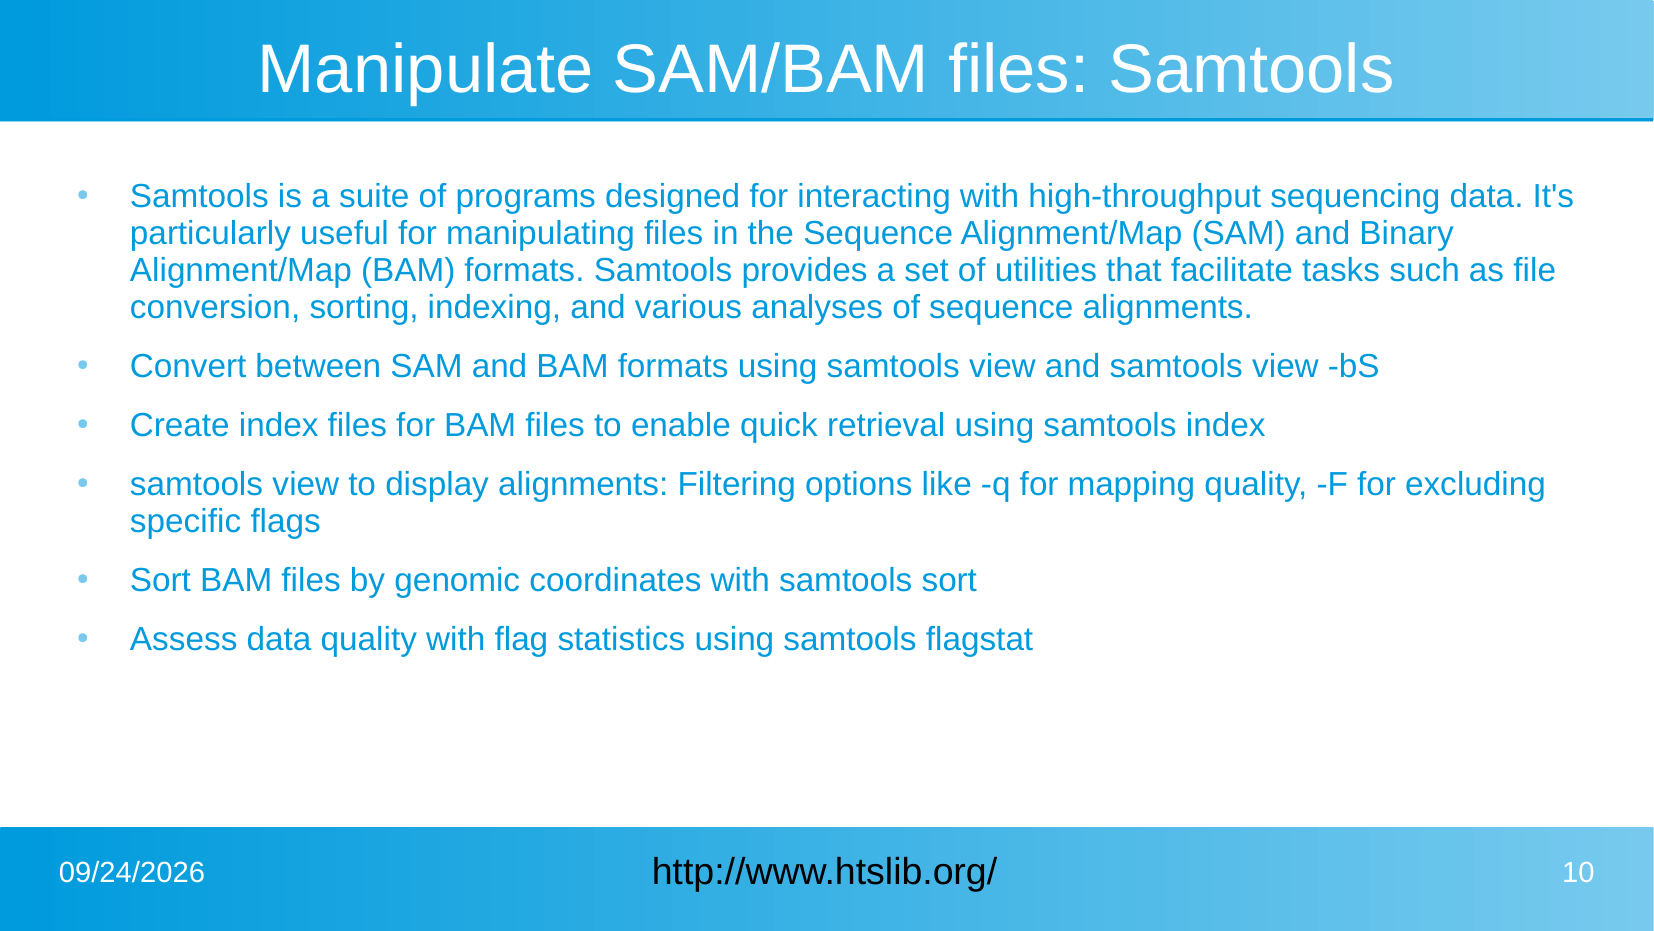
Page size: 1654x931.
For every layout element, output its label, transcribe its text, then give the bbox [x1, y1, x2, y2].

text_box http://www.htslib.org/ [637, 843, 1013, 901]
title Manipulate SAM/BAM files: Samtools [59, 29, 1595, 108]
list Samtools is a suite of programs designed for interacting with high-throughput sequencing data. It's particularly useful for manipulating files in the Sequence Alignment/Map (SAM) and Binary Alignment/Map (BAM) formats. Samtools provides a set of utilities that facilitate tasks such as file conversion, sorting, indexing, and various analyses of sequence alignments. Convert between SAM and BAM formats using samtools view and samtools view -bS Create index files for BAM files to enable quick retrieval using samtools index samtools view to display alignments: Filtering options like -q for mapping quality, -F for excluding specific flags Sort BAM files by genomic coordinates with samtools sort Assess data quality with flag statistics using samtools flagstat [59, 177, 1595, 768]
